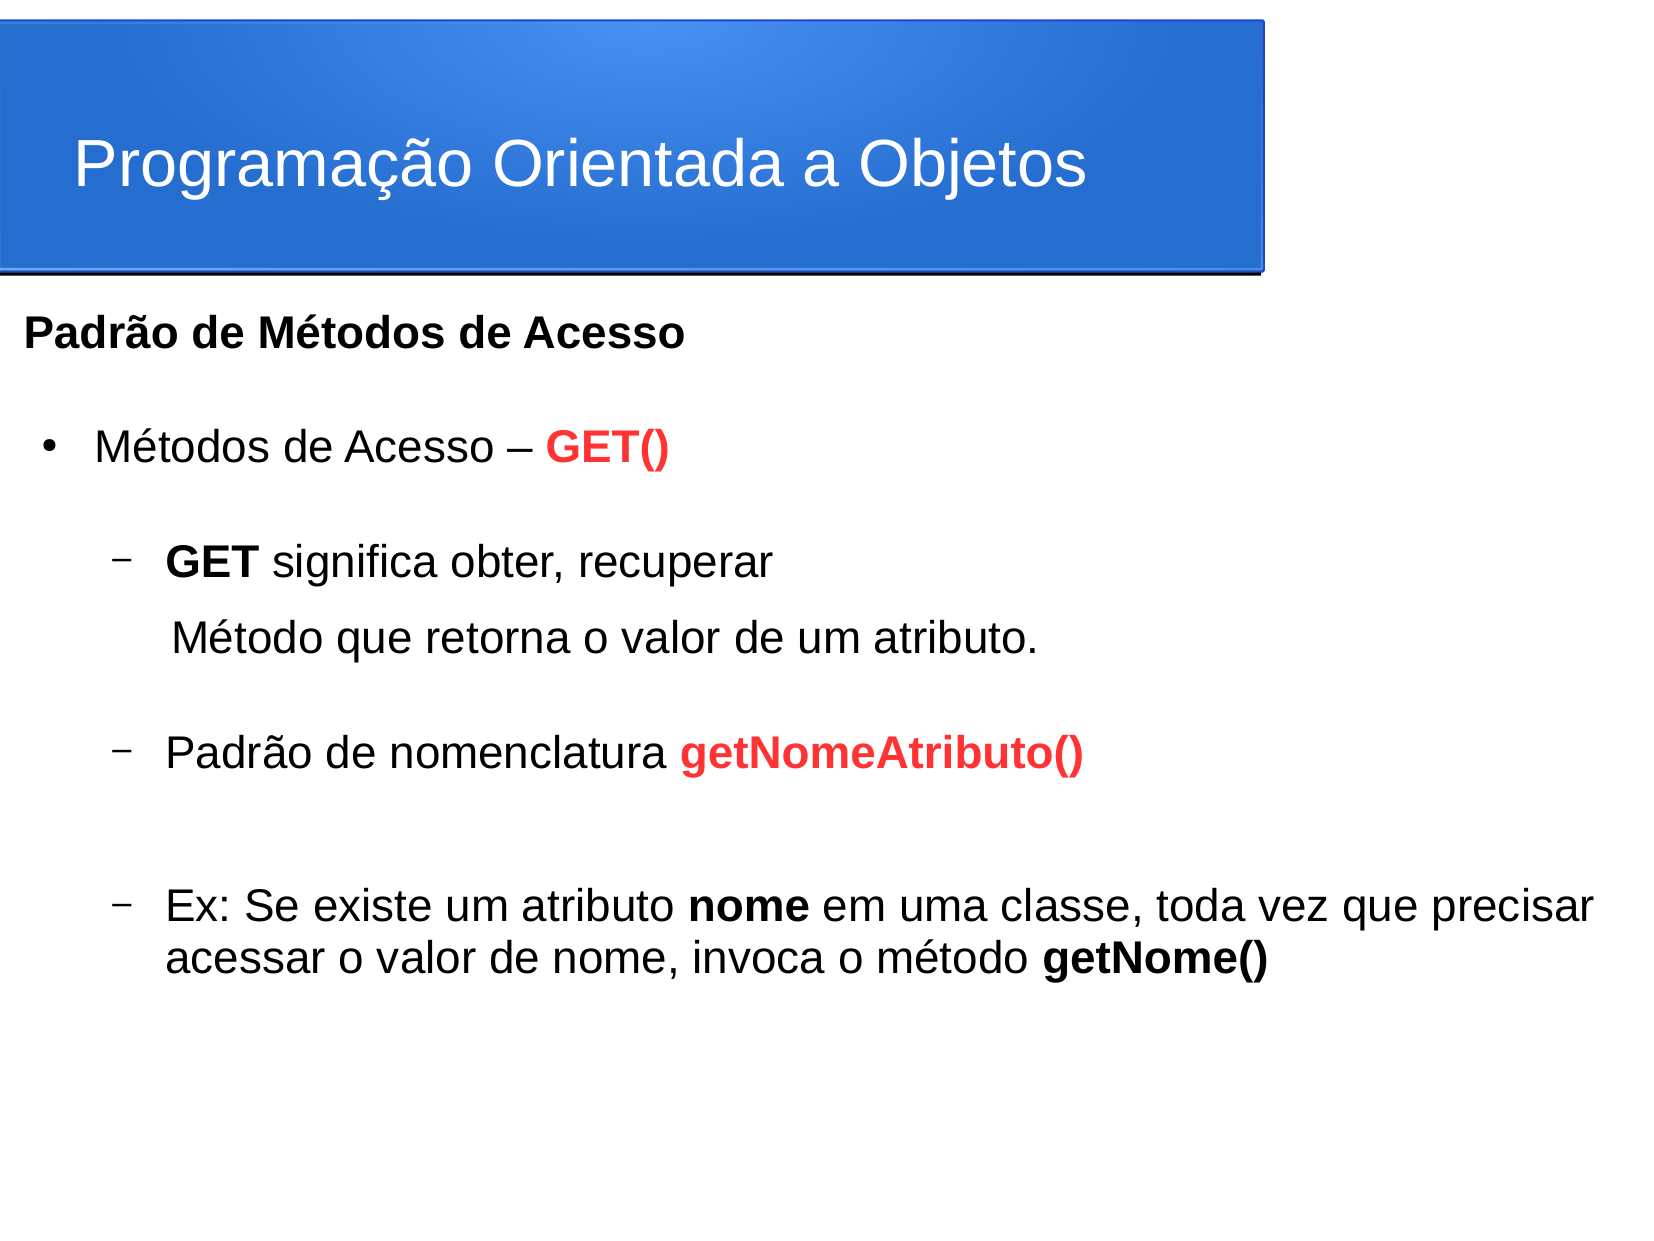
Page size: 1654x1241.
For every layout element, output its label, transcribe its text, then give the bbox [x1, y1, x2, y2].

list Padrão de Métodos de Acesso Métodos de Acesso – GET() GET significa obter, recuperar Método que retorna o valor de um atributo. Padrão de nomenclatura getNomeAtributo() Ex: Se existe um atributo nome em uma classe, toda vez que precisar acessar o valor de nome, invoca o método getNome() [23, 307, 1630, 1205]
text_box Programação Orientada a Objetos [73, 125, 1123, 201]
